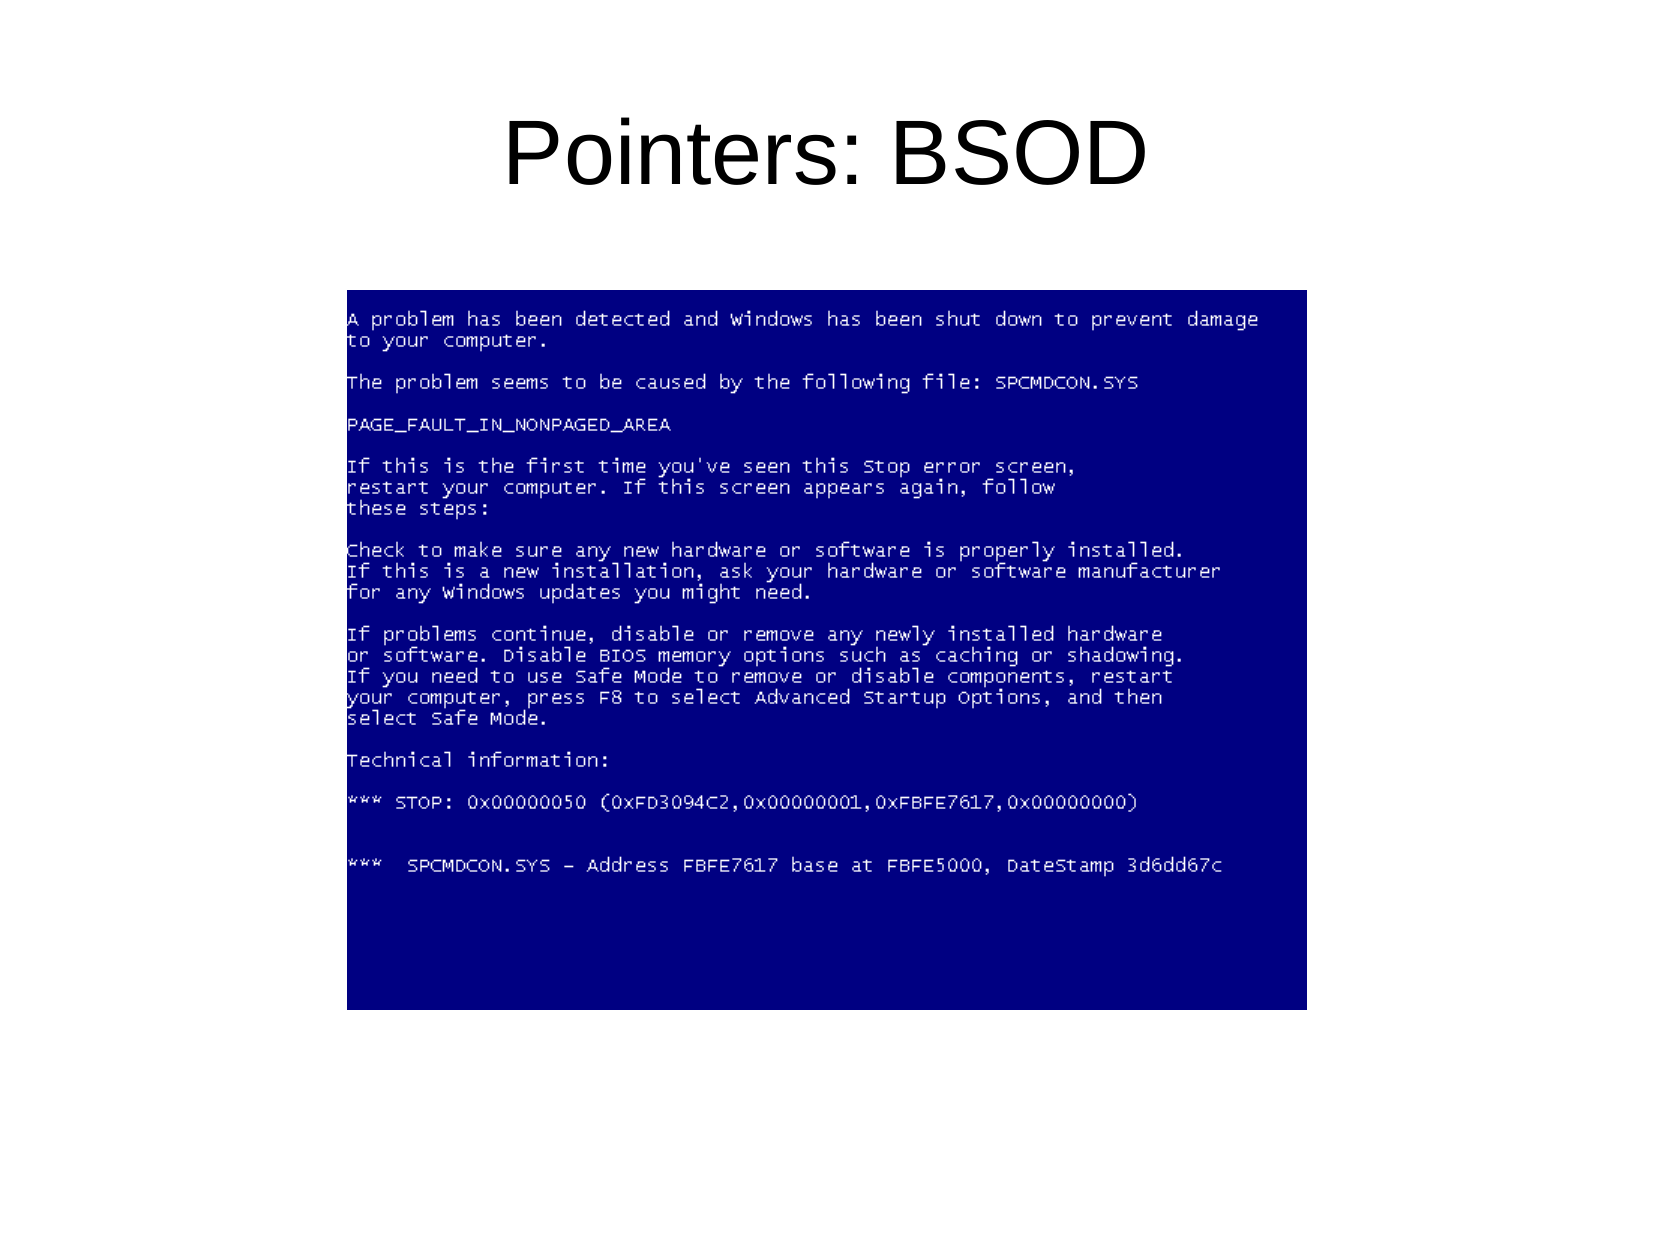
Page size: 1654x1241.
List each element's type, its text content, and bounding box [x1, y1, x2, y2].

picture [347, 290, 1307, 1010]
title Pointers: BSOD [82, 49, 1571, 257]
